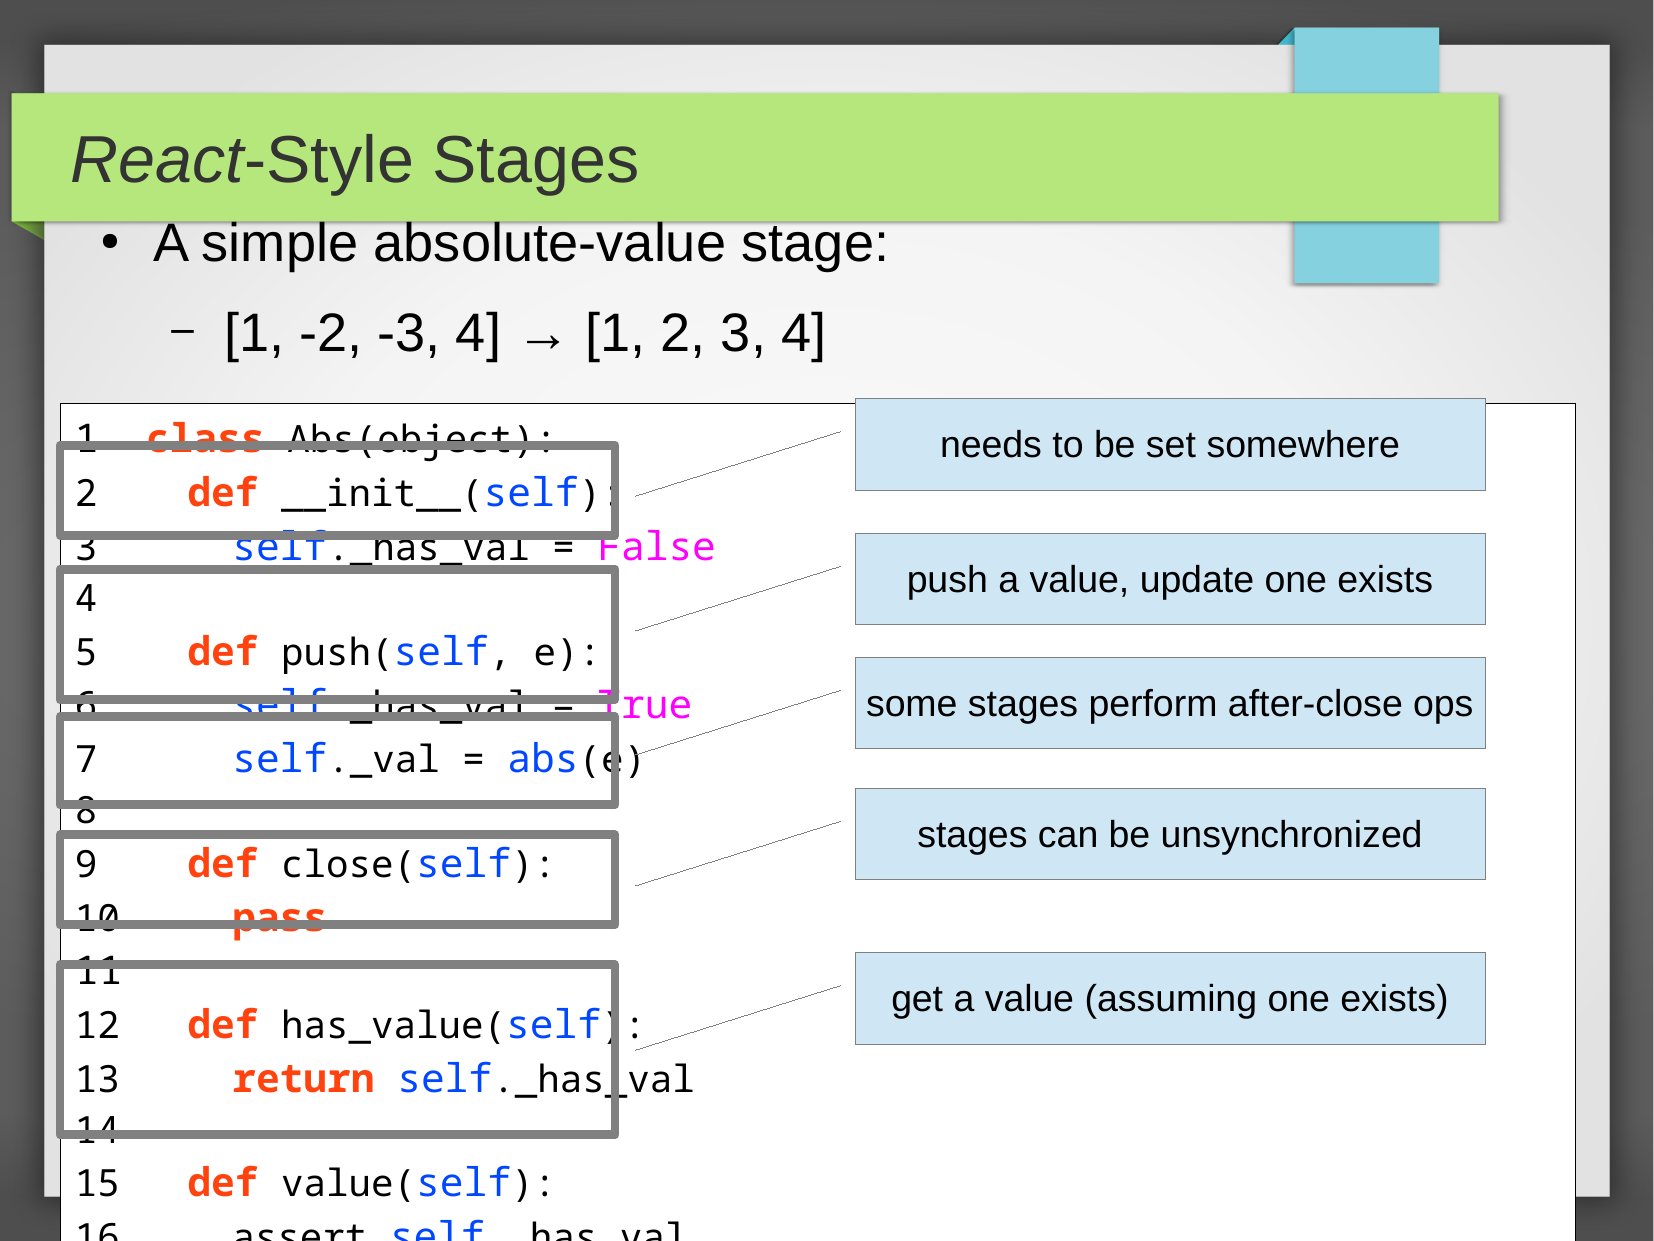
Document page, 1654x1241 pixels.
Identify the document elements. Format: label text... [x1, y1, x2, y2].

text_box [60, 834, 616, 925]
text_box stages can be unsynchronized [855, 789, 1485, 880]
title React-Style Stages [70, 106, 1229, 213]
text_box [60, 716, 616, 805]
text_box 1 class Abs(object): 2 def __init__(self): 3 self._has_val = False 4 5 def push(self, e): 6 self._has_val = True 7 self._val = abs(e) 8 9 def close(self): 10 pass 11 12 def has_value(self): 13 return self._has_val 14 15 def value(self): 16 assert self._has_val 17 self._has_val = False 18 return self._val [60, 403, 1576, 1162]
text_box [60, 445, 616, 536]
picture [0, 0, 1654, 1241]
text_box needs to be set somewhere [855, 399, 1485, 490]
text_box push a value, update one exists [855, 534, 1485, 625]
text_box some stages perform after-close ops [855, 658, 1485, 749]
text_box [60, 964, 616, 1135]
text_box get a value (assuming one exists) [855, 953, 1485, 1044]
text_box [60, 569, 616, 700]
list A simple absolute-value stage: [1, -2, -3, 4] → [1, 2, 3, 4] [82, 212, 1538, 403]
